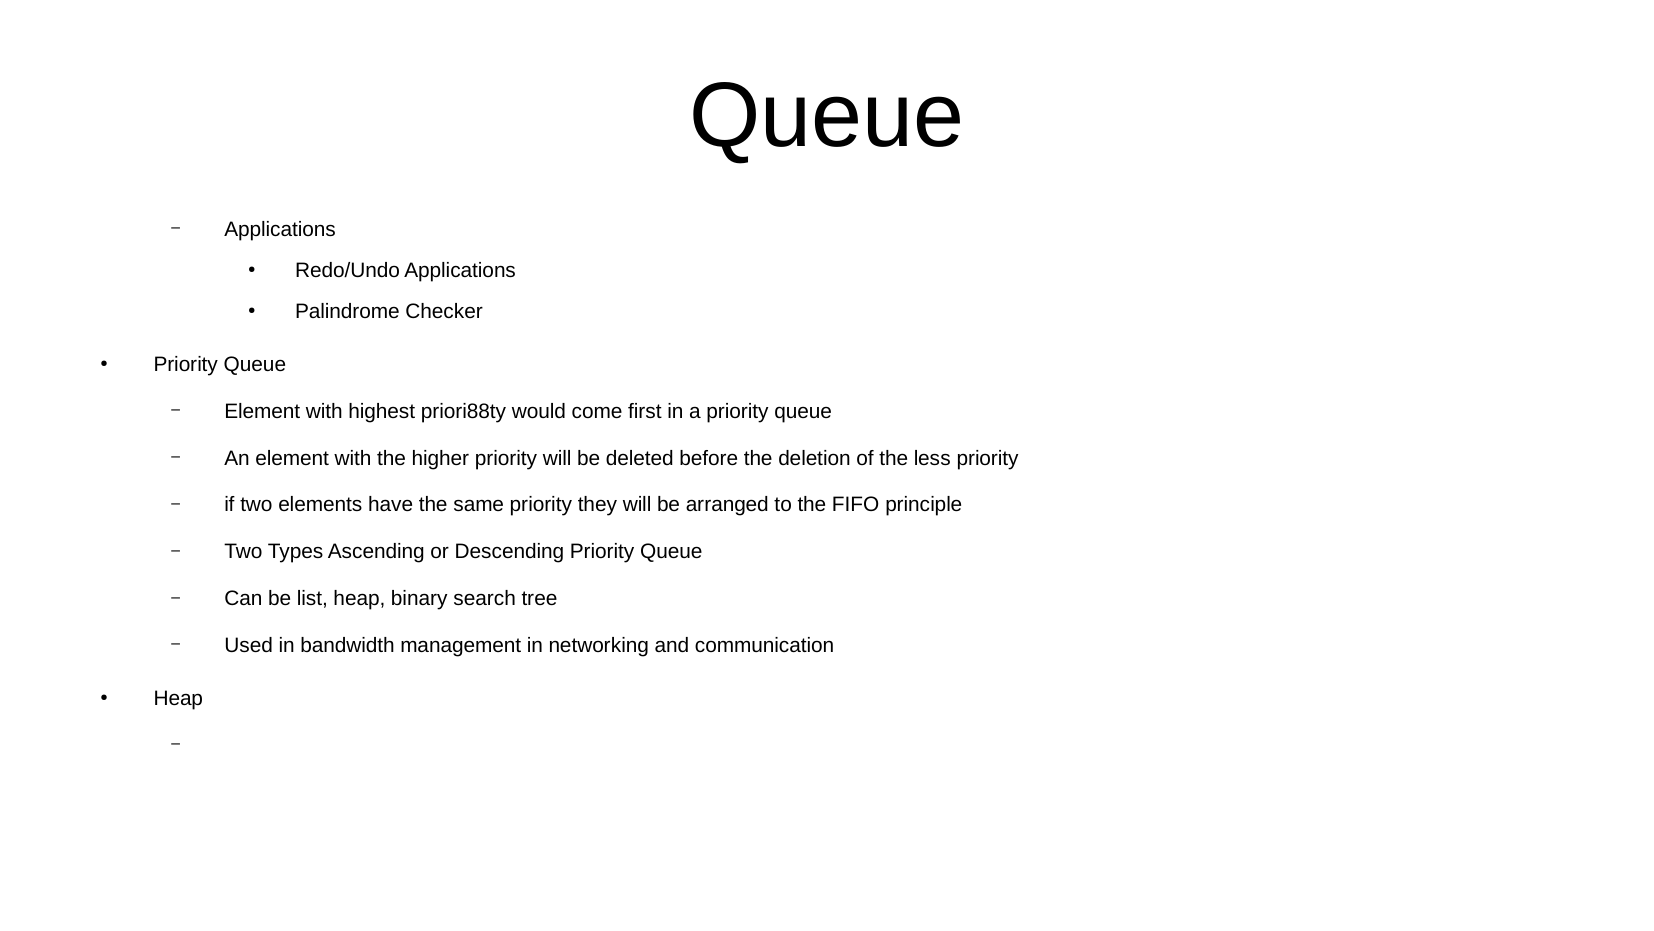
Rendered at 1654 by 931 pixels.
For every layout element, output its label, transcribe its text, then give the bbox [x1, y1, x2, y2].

list Applications Redo/Undo Applications Palindrome Checker Priority Queue Element with highest priori88ty would come first in a priority queue An element with the higher priority will be deleted before the deletion of the less priority if two elements have the same priority they will be arranged to the FIFO principle Two Types Ascending or Descending Priority Queue Can be list, heap, binary search tree Used in bandwidth management in networking and communication Heap [82, 217, 1621, 901]
title Queue [82, 37, 1571, 193]
